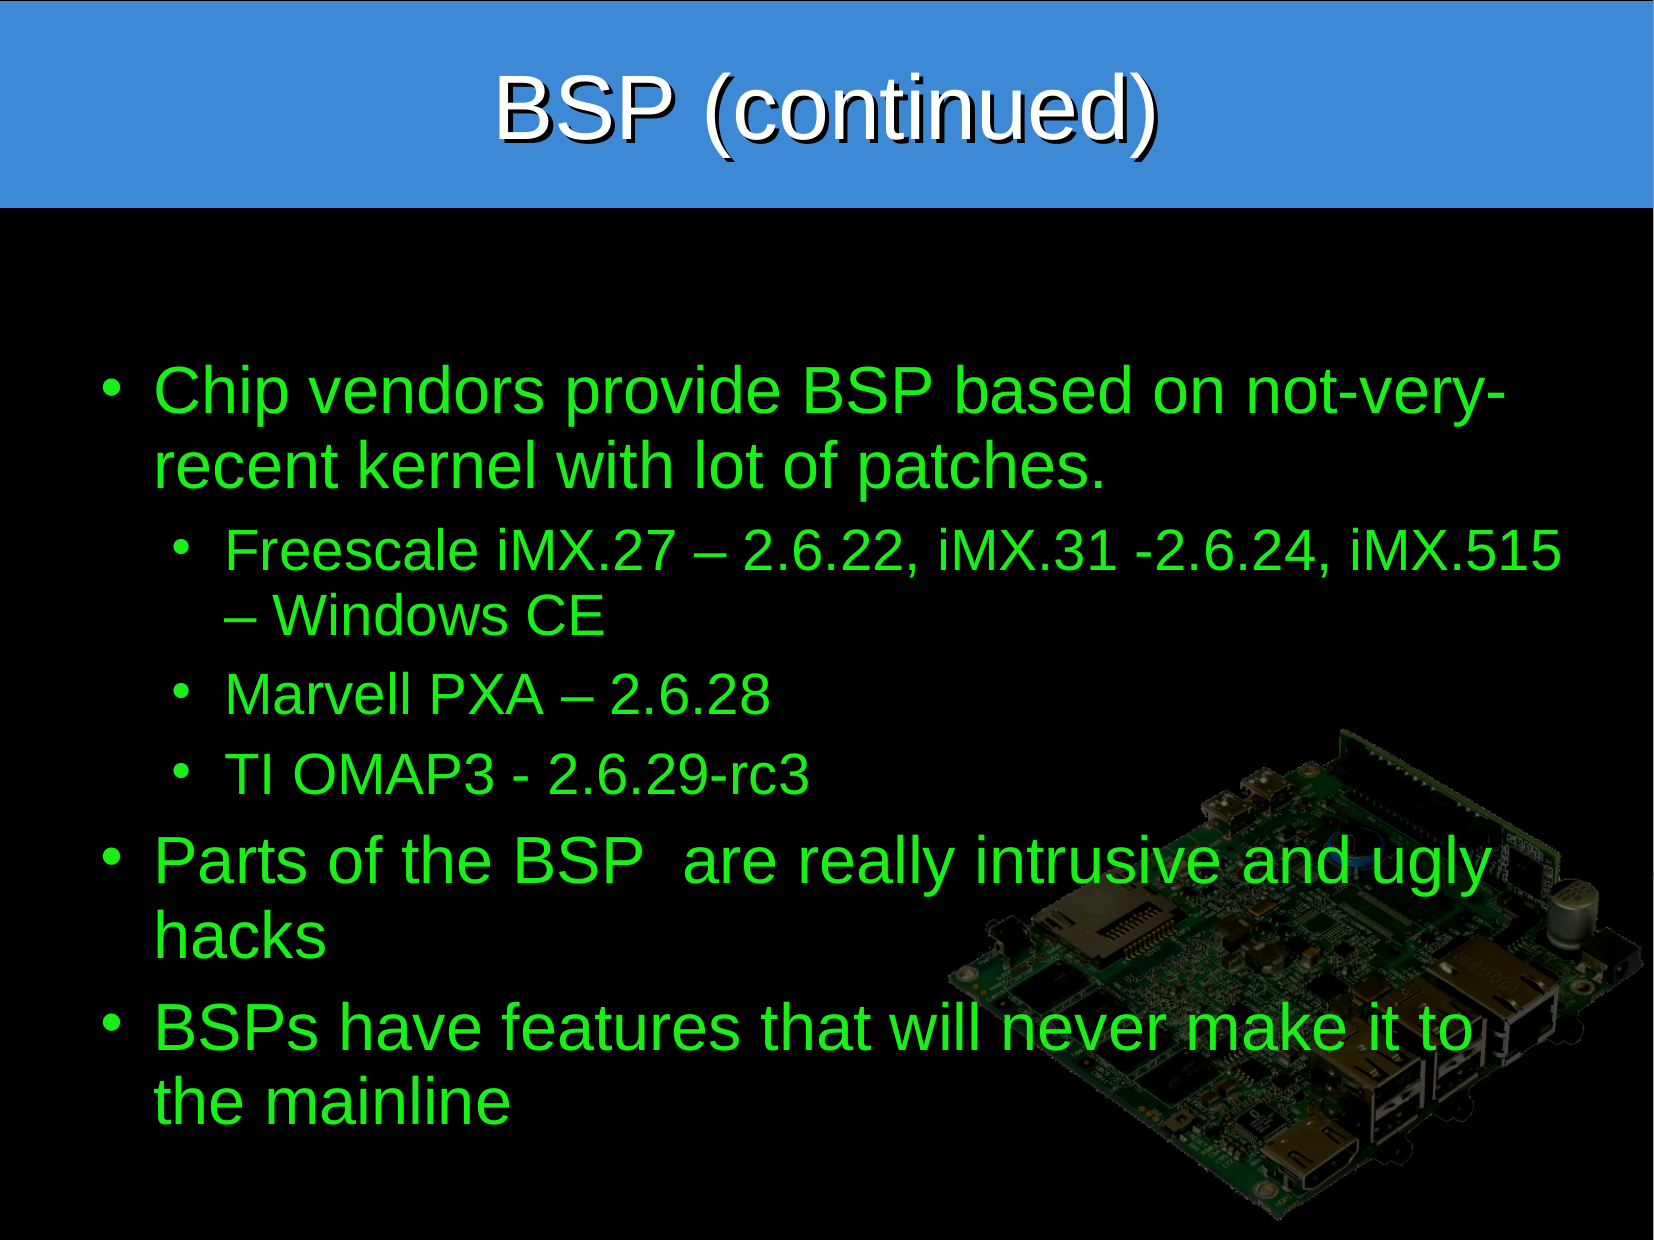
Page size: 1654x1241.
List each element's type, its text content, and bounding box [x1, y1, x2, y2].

picture [929, 719, 1654, 1241]
list Chip vendors provide BSP based on not-very-recent kernel with lot of patches. Freescale iMX.27 – 2.6.22, iMX.31 -2.6.24, iMX.515 – Windows CE Marvell PXA – 2.6.28 TI OMAP3 - 2.6.29-rc3 Parts of the BSP are really intrusive and ugly hacks BSPs have features that will never make it to the mainline [82, 348, 1572, 1168]
title BSP (continued) [0, 1, 1654, 208]
